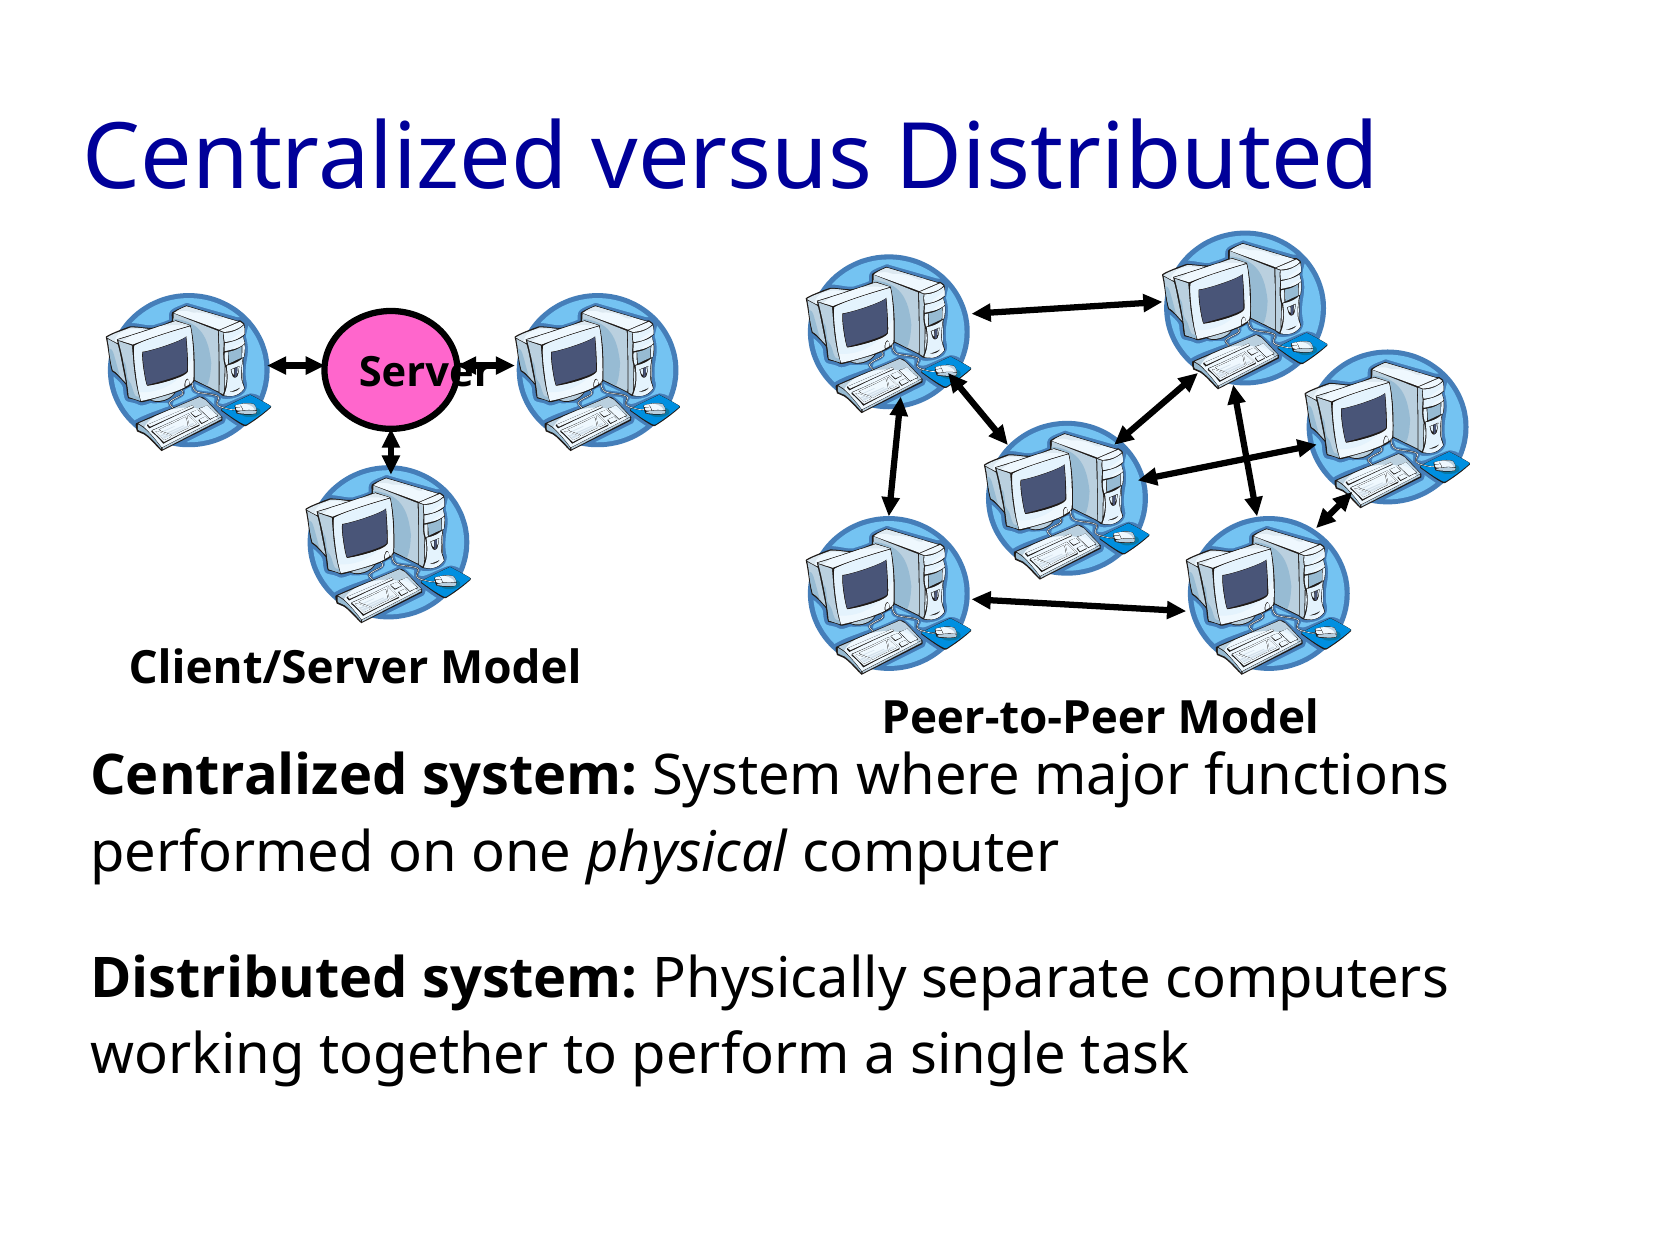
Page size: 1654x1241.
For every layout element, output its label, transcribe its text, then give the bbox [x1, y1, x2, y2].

picture [1162, 230, 1471, 509]
list Centralized system: System where major functions performed on one physical computer Distributed system: Physically separate computers working together to perform a single task [60, 735, 1571, 1096]
picture [805, 254, 972, 414]
picture [983, 420, 1150, 580]
title Centralized versus Distributed [82, 49, 1571, 257]
text_box Client/Server Model [113, 630, 672, 701]
picture [805, 516, 972, 675]
picture [105, 293, 272, 452]
picture [514, 293, 680, 452]
picture [305, 465, 471, 624]
text_box Server [324, 310, 457, 429]
picture [1185, 516, 1352, 675]
text_box Peer-to-Peer Model [866, 680, 1410, 751]
